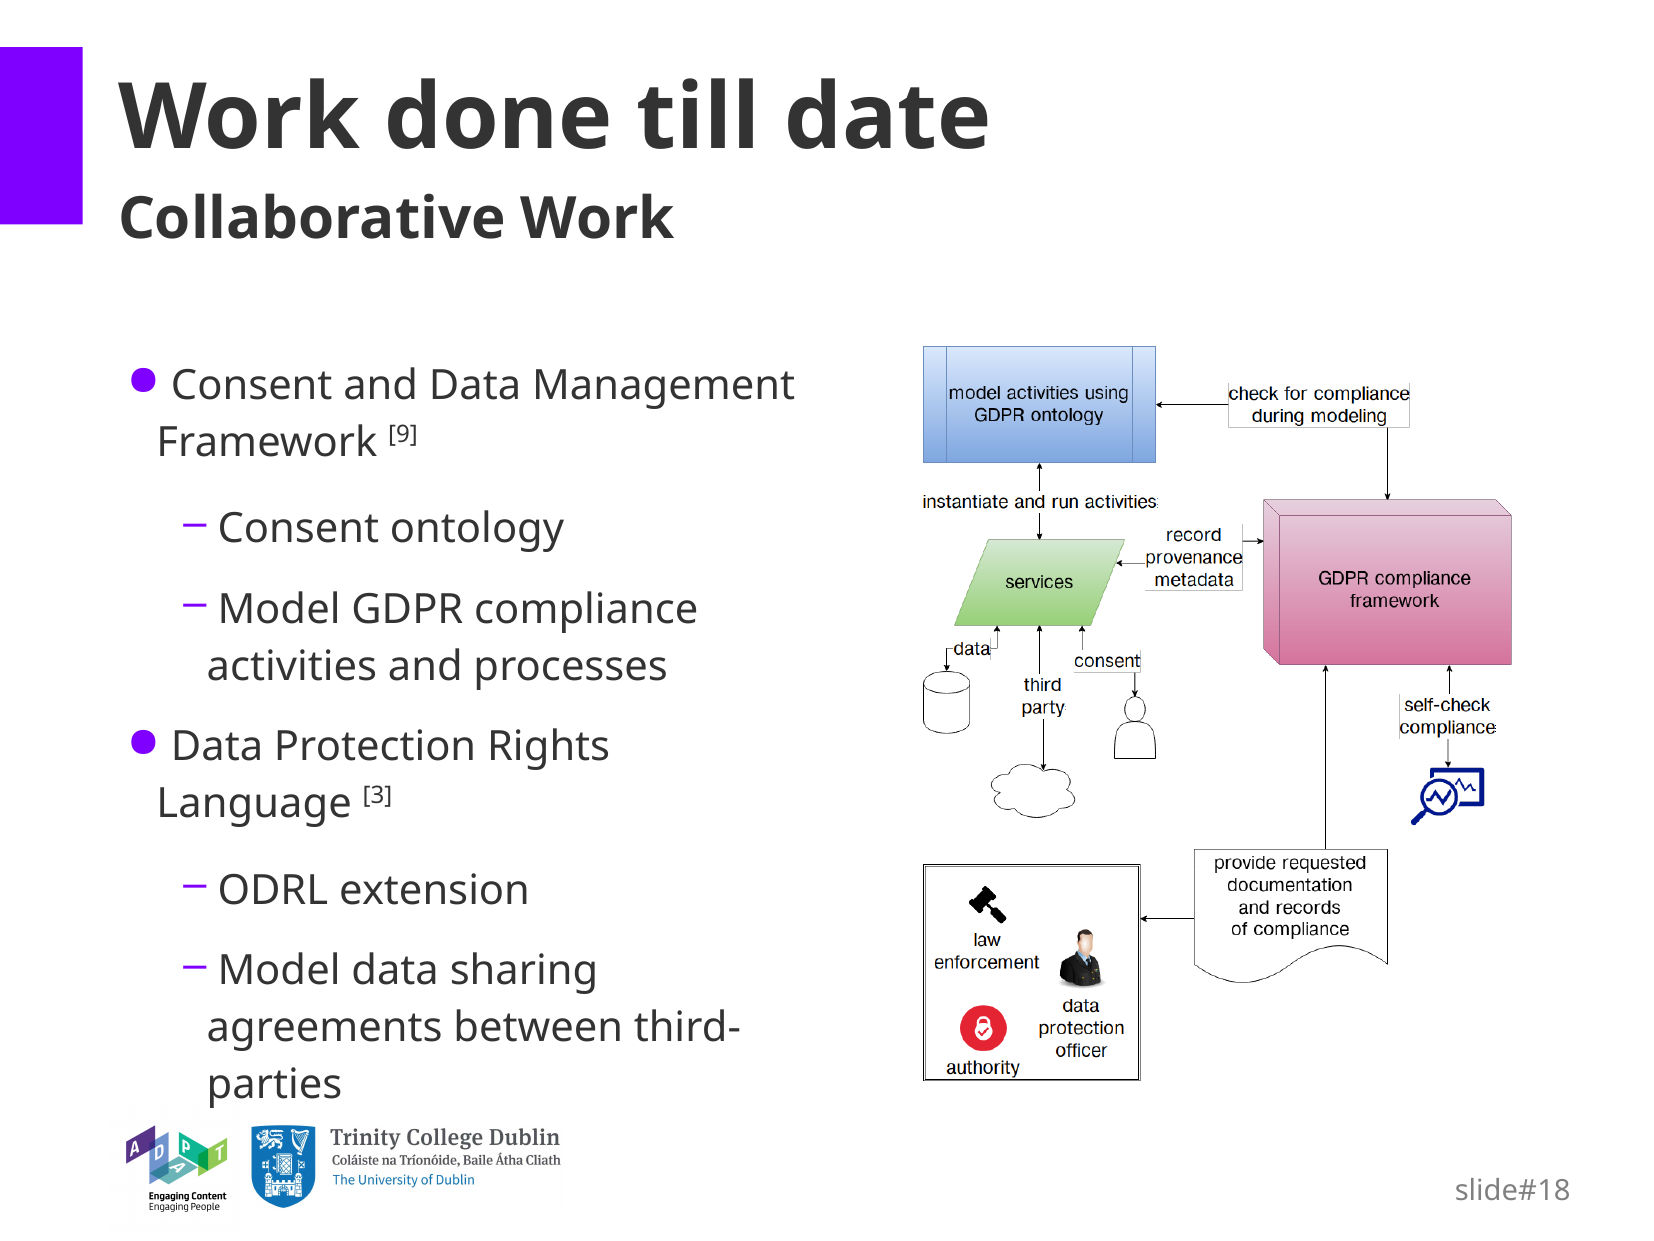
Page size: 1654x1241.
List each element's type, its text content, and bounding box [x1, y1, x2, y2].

picture [248, 1122, 564, 1211]
picture [106, 1098, 247, 1239]
title Work done till date Collaborative Work [118, 49, 1571, 257]
picture [922, 346, 1512, 1081]
list Consent and Data Management Framework [9] Consent ontology Model GDPR compliance activities and processes Data Protection Rights Language [3] ODRL extension Model data sharing agreements between third-parties [118, 354, 810, 1074]
